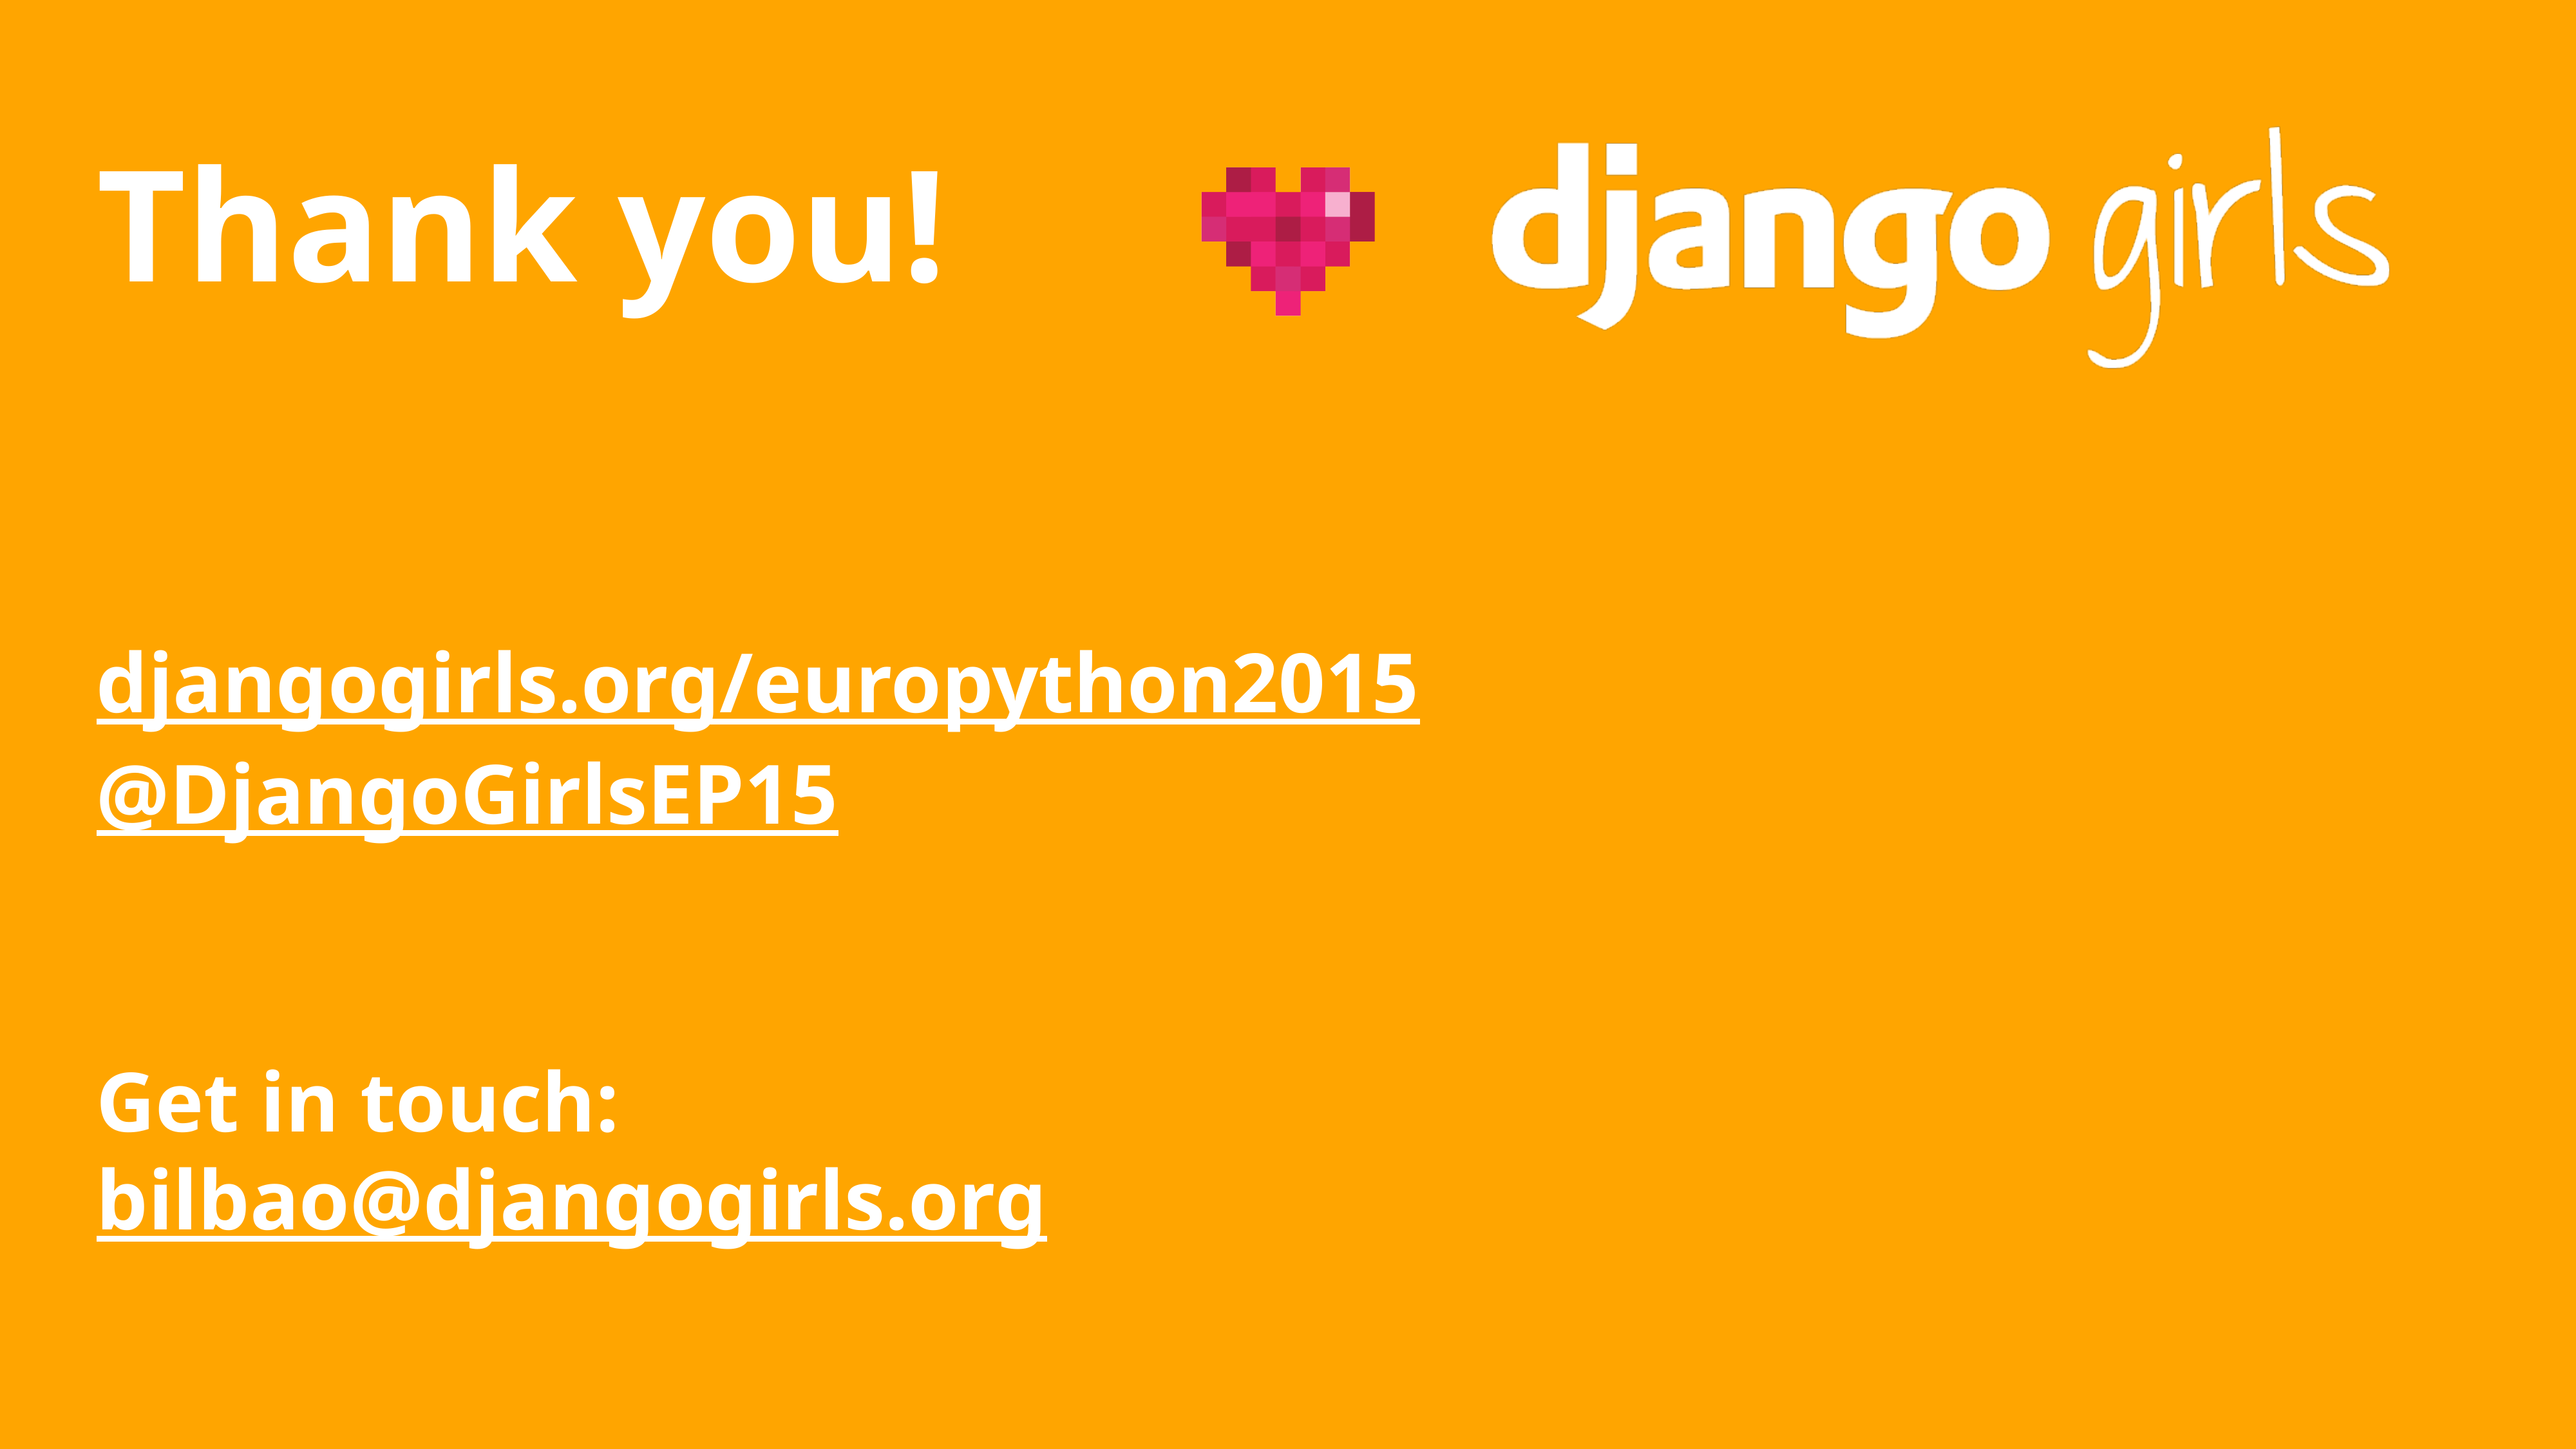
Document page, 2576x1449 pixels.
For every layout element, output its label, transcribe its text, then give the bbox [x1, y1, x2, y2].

title Thank you! [97, 99, 1150, 341]
picture [1420, 59, 2460, 412]
text_box djangogirls.org/europython2015 @DjangoGirlsEP15 Get in touch: bilbao@djangogirls.org [96, 630, 1624, 1449]
picture [1183, 137, 1393, 346]
